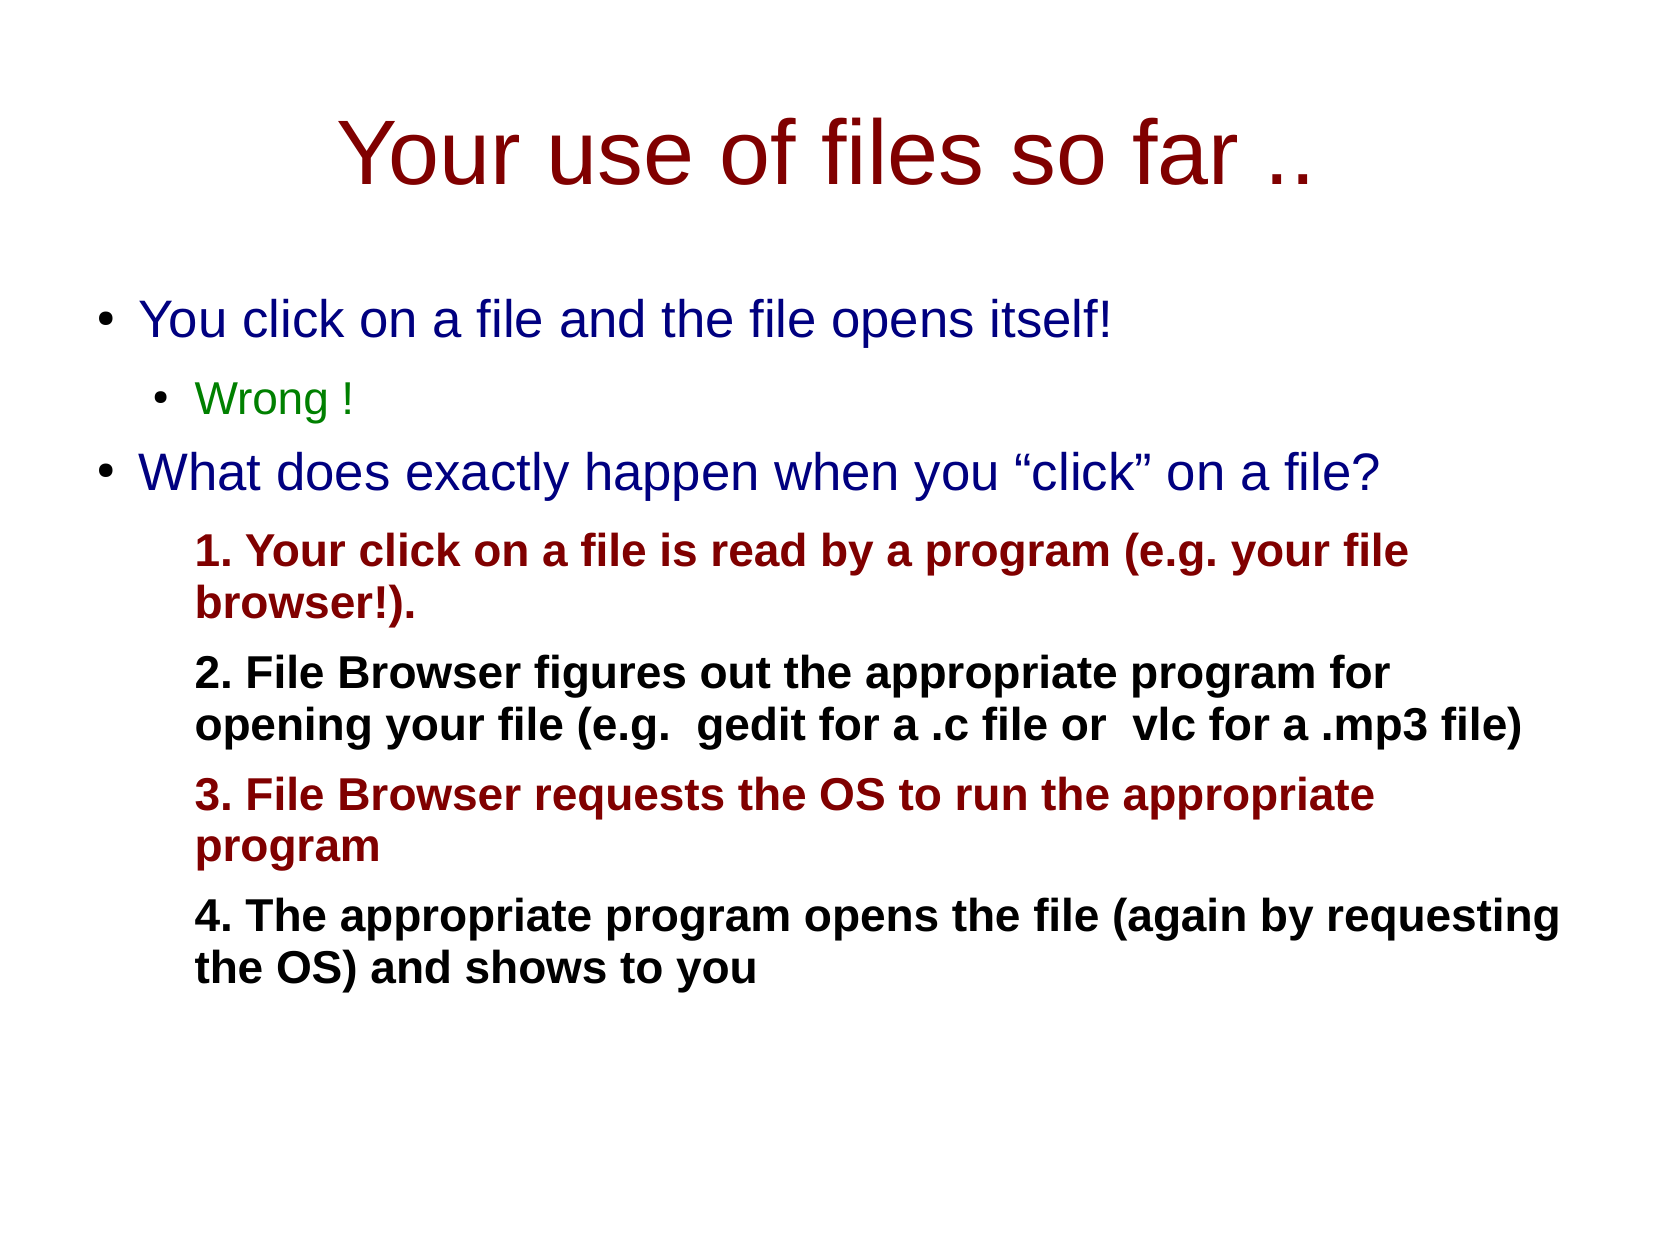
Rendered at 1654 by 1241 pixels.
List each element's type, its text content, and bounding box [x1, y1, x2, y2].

list You click on a file and the file opens itself! Wrong ! What does exactly happen when you “click” on a file? 1. Your click on a file is read by a program (e.g. your file browser!). 2. File Browser figures out the appropriate program for opening your file (e.g. gedit for a .c file or vlc for a .mp3 file) 3. File Browser requests the OS to run the appropriate program 4. The appropriate program opens the file (again by requesting the OS) and shows to you [82, 290, 1571, 1010]
title Your use of files so far .. [82, 49, 1571, 257]
